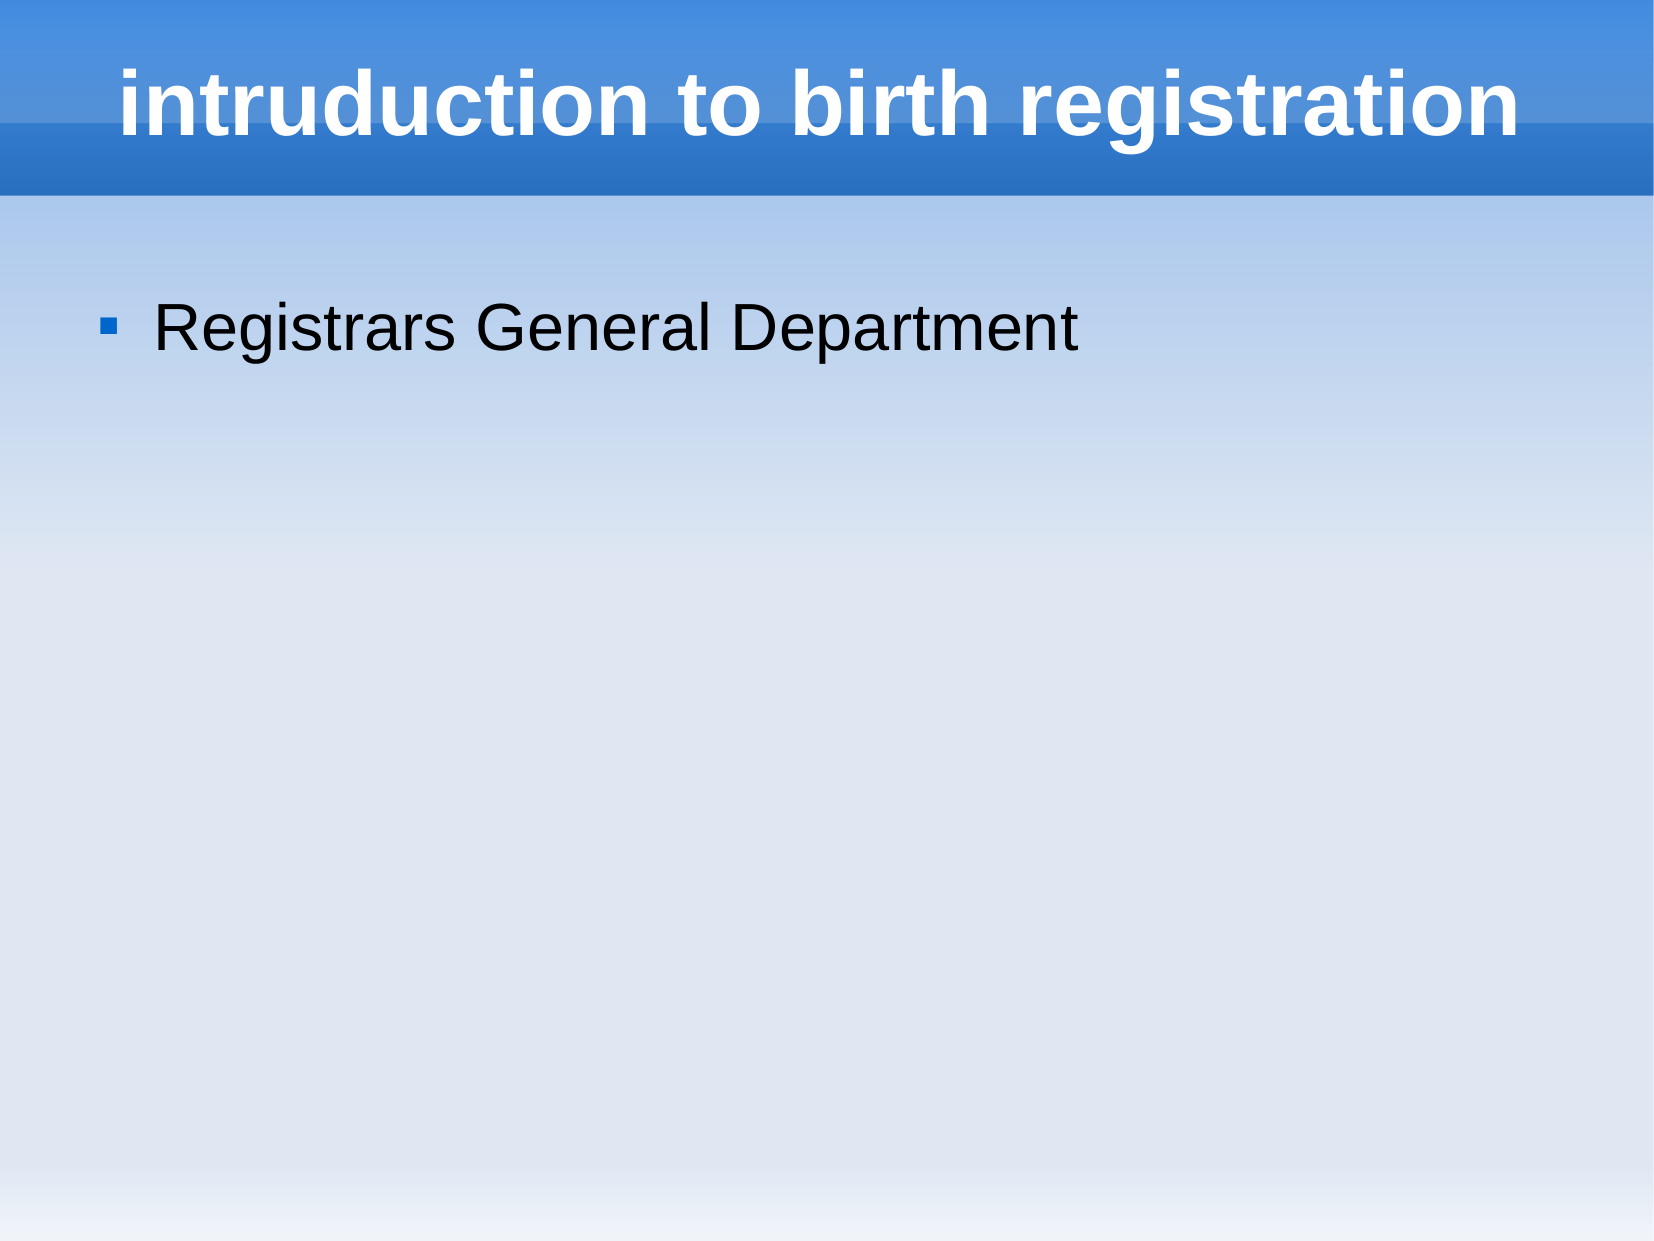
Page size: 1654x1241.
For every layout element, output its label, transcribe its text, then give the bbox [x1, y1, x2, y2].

list Registrars General Department [82, 290, 1571, 1109]
title intruduction to birth registration [76, 0, 1565, 208]
picture [0, 0, 1654, 1241]
